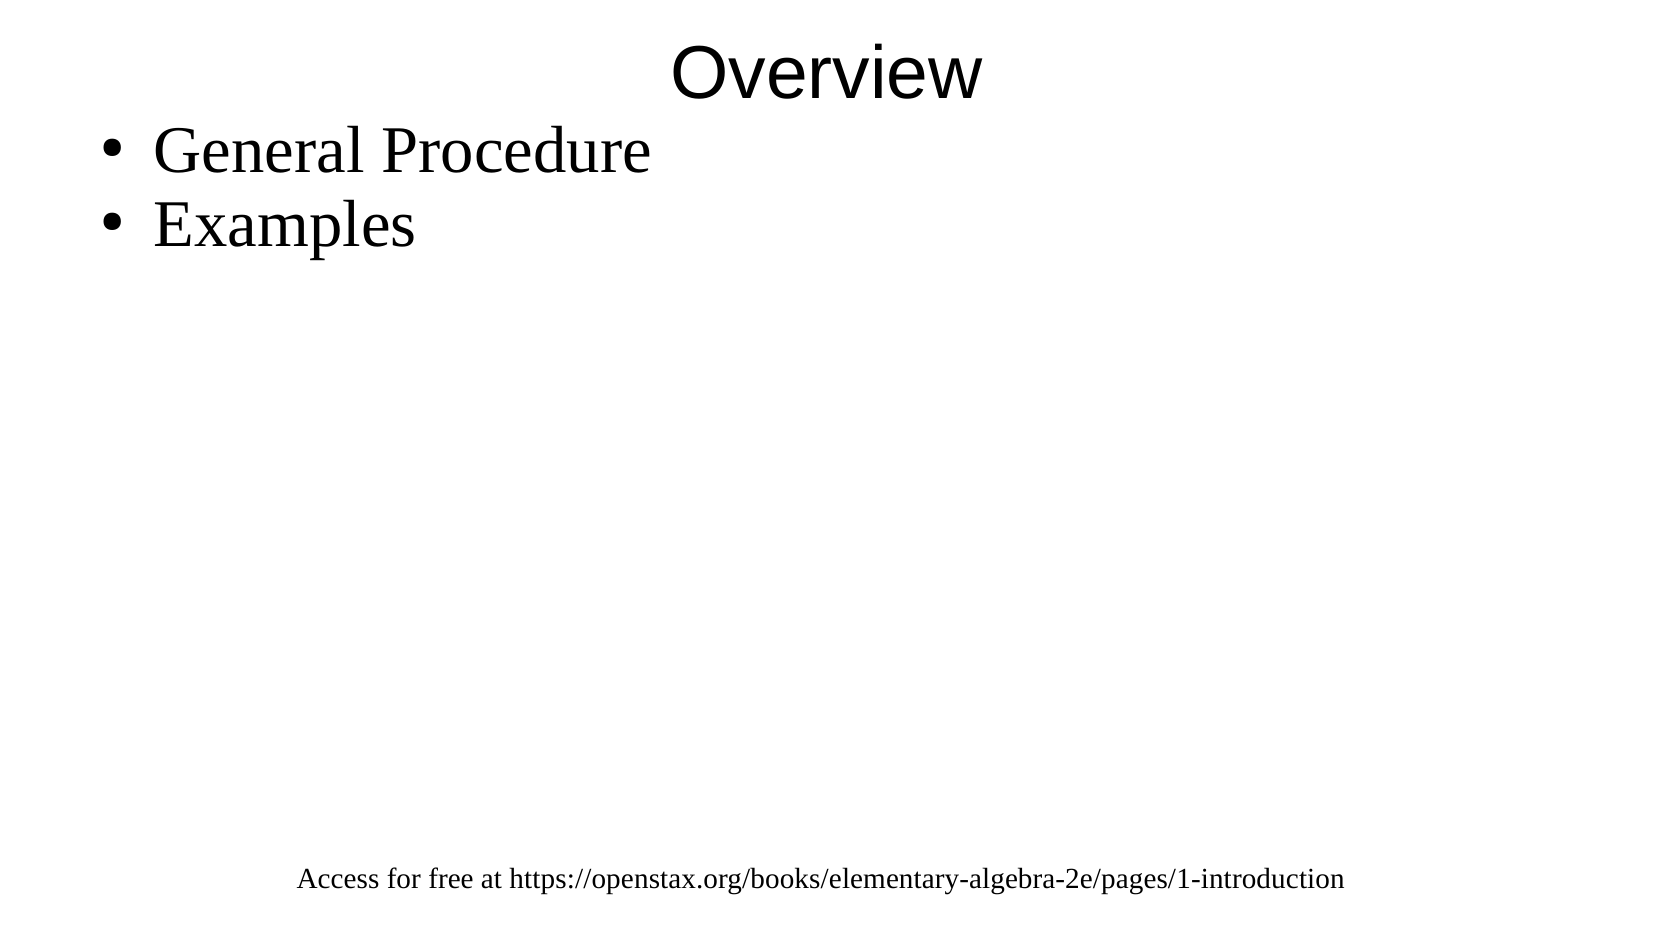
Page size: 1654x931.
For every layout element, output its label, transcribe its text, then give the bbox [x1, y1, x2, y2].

title Overview [82, 18, 1571, 112]
list General Procedure Examples [82, 112, 1571, 863]
